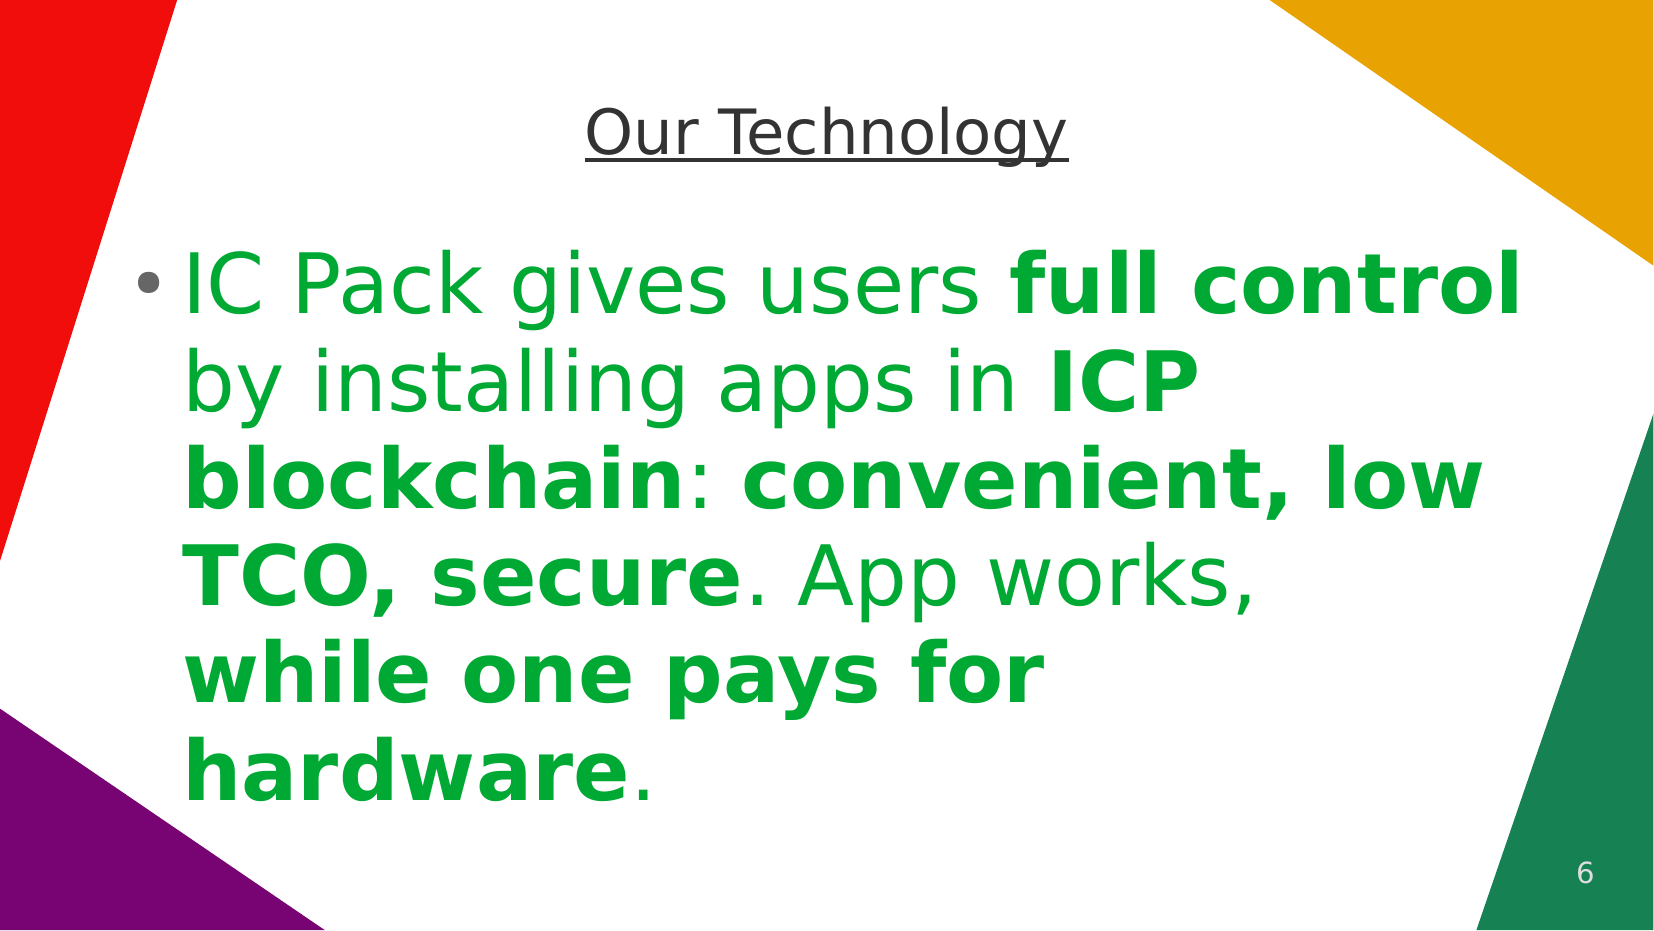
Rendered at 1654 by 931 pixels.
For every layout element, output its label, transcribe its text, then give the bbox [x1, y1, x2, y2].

list IC Pack gives users full control by installing apps in ICP blockchain: convenient, low TCO, secure. App works, while one pays for hardware. [118, 236, 1536, 827]
title Our Technology [118, 59, 1536, 207]
